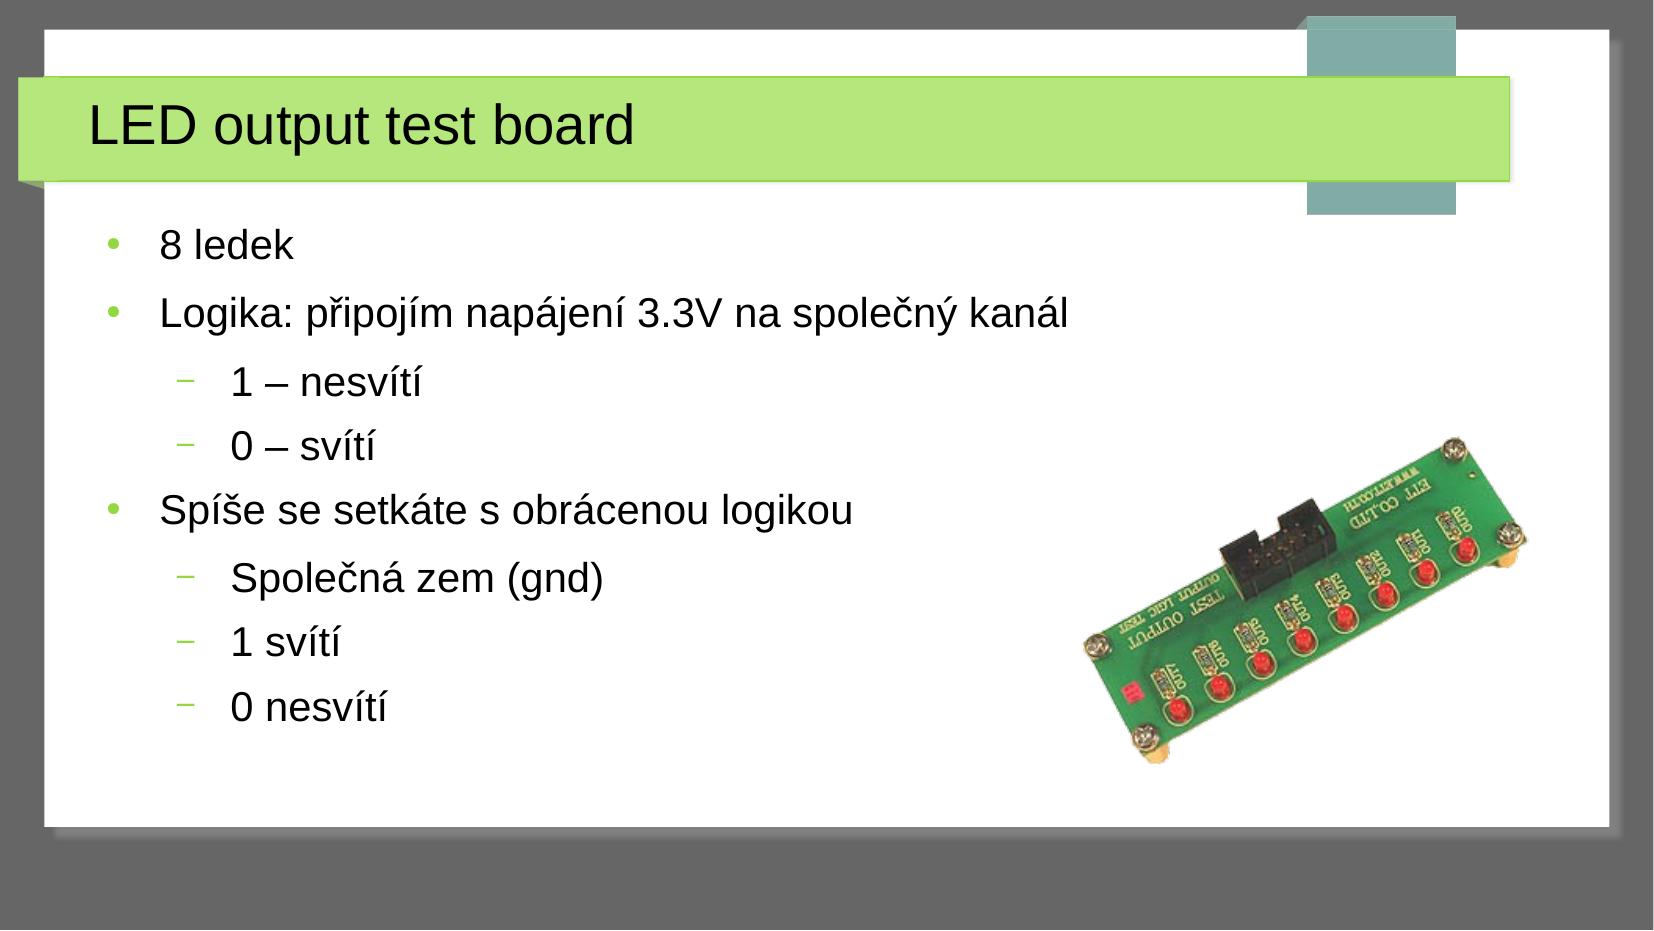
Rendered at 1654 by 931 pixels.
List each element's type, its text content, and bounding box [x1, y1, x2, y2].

title LED output test board [88, 73, 1506, 178]
list 8 ledek Logika: připojím napájení 3.3V na společný kanál 1 – nesvítí 0 – svítí Spíše se setkáte s obrácenou logikou Společná zem (gnd) 1 svítí 0 nesvítí [88, 221, 1565, 813]
picture [1068, 424, 1538, 775]
